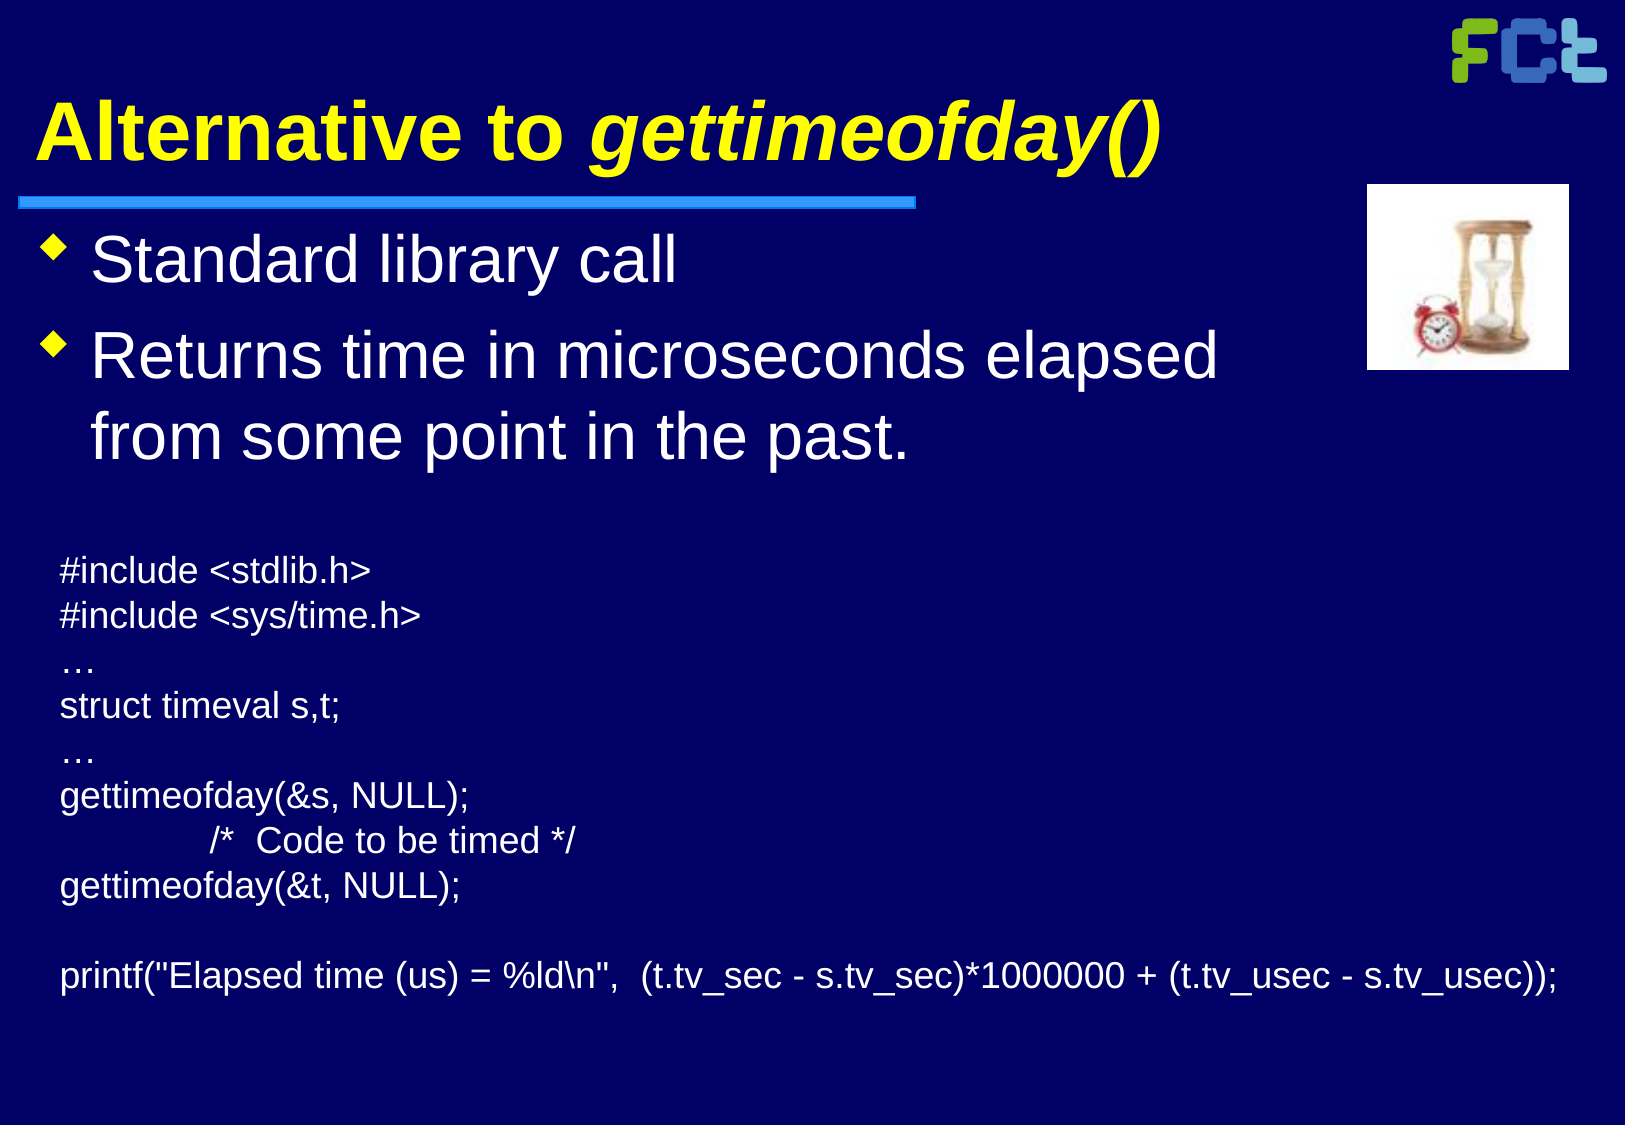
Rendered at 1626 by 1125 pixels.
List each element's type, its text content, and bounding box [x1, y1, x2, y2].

list Standard library call Returns time in microseconds elapsed from some point in the past. [19, 208, 1262, 551]
picture [1452, 18, 1607, 83]
picture [1367, 184, 1569, 371]
title Alternative to gettimeofday() [19, 69, 1606, 185]
text_box #include <stdlib.h> #include <sys/time.h> … struct timeval s,t; … gettimeofday(&s, NULL); /* Code to be timed */ gettimeofday(&t, NULL); printf("Elapsed time (us) = %ld\n", (t.tv_sec - s.tv_sec)*1000000 + (t.tv_usec - s.tv_usec)); [44, 538, 1602, 1005]
